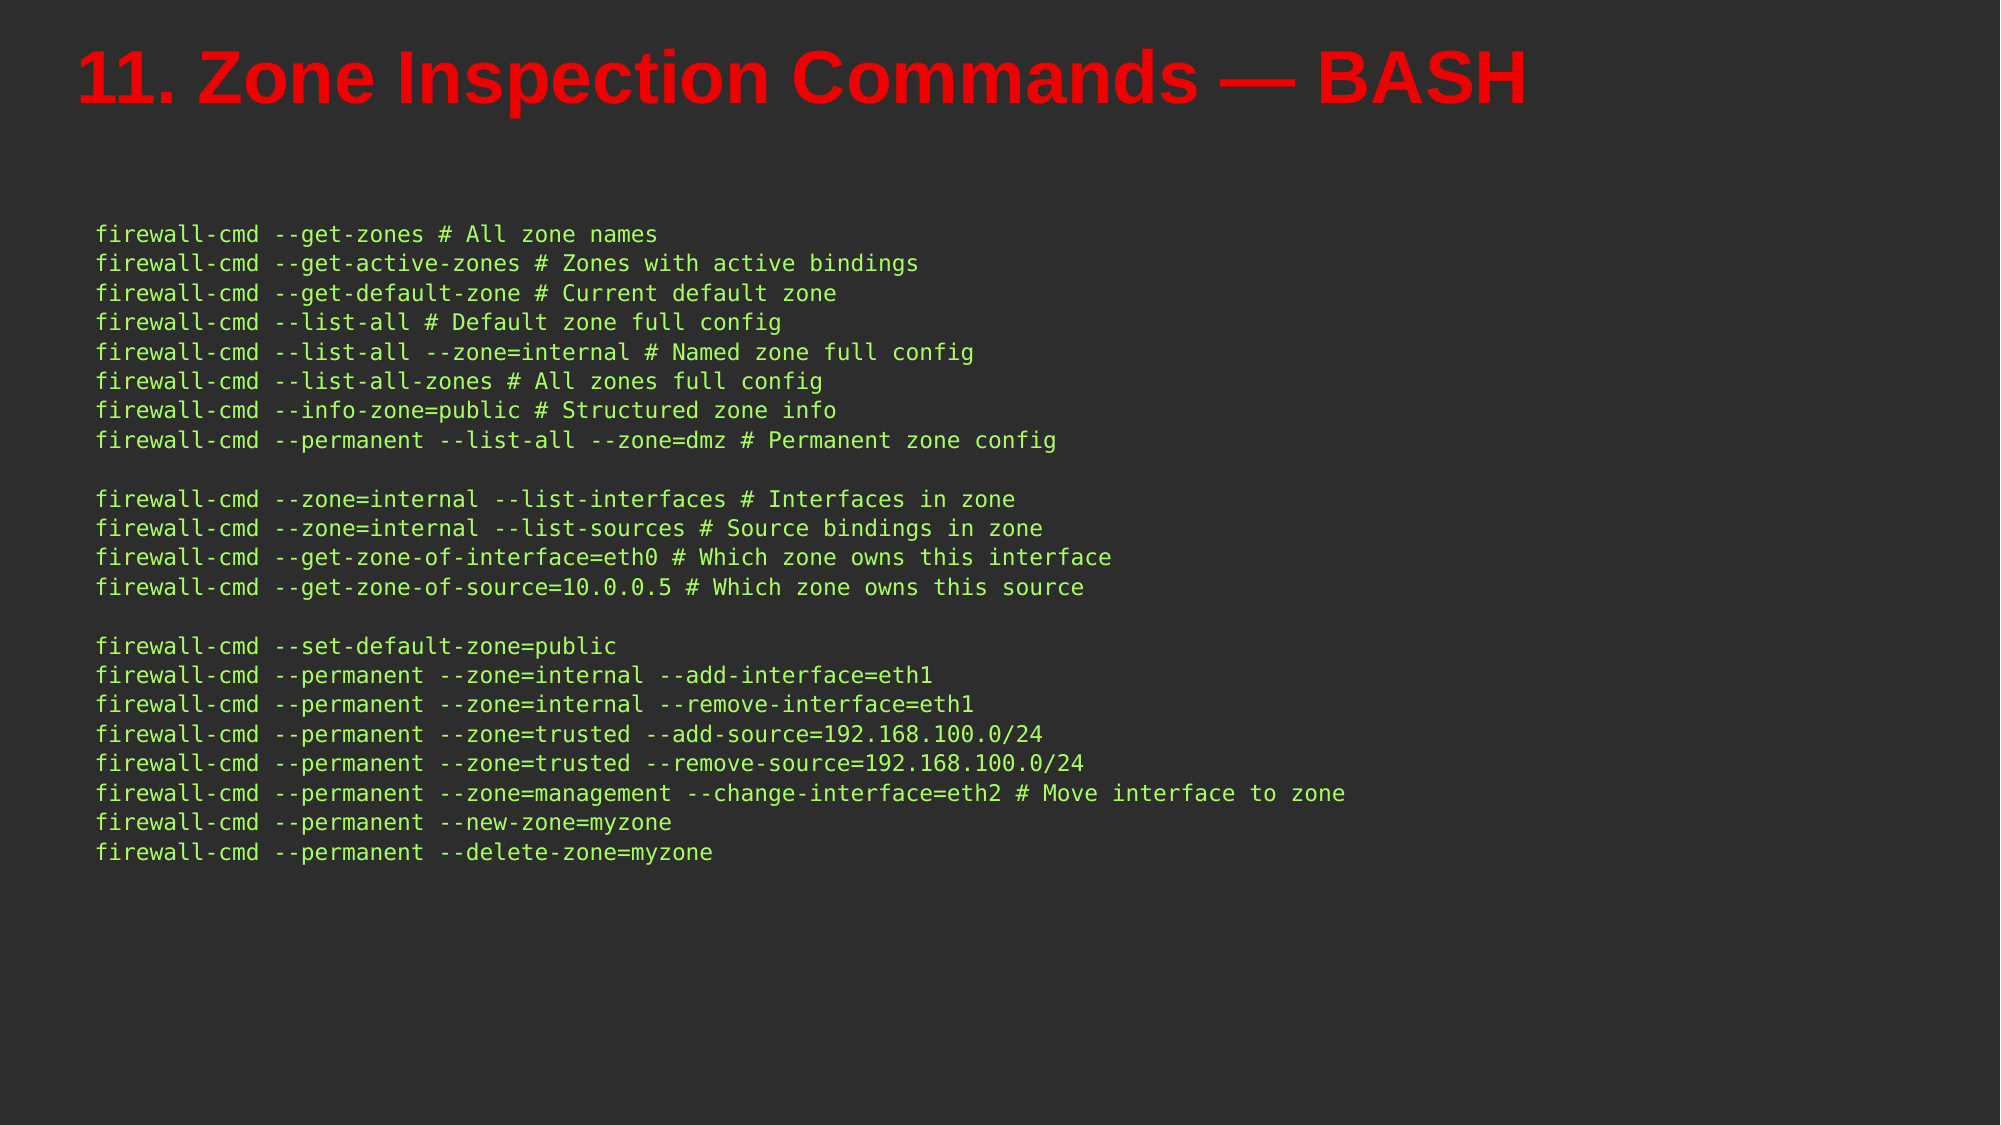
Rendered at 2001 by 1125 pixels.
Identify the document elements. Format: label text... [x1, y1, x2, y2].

text_box firewall-cmd --get-zones # All zone names firewall-cmd --get-active-zones # Zones with active bindings firewall-cmd --get-default-zone # Current default zone firewall-cmd --list-all # Default zone full config firewall-cmd --list-all --zone=internal # Named zone full config firewall-cmd --list-all-zones # All zones full config firewall-cmd --info-zone=public # Structured zone info firewall-cmd --permanent --list-all --zone=dmz # Permanent zone config firewall-cmd --zone=internal --list-interfaces # Interfaces in zone firewall-cmd --zone=internal --list-sources # Source bindings in zone firewall-cmd --get-zone-of-interface=eth0 # Which zone owns this interface firewall-cmd --get-zone-of-source=10.0.0.5 # Which zone owns this source firewall-cmd --set-default-zone=public firewall-cmd --permanent --zone=internal --add-interface=eth1 firewall-cmd --permanent --zone=internal --remove-interface=eth1 firewall-cmd --permanent --zone=trusted --add-source=192.168.100.0/24 firewall-cmd --permanent --zone=trusted --remove-source=192.168.100.0/24 firewall-cmd --permanent --zone=management --change-interface=eth2 # Move interface to zone firewall-cmd --permanent --new-zone=myzone firewall-cmd --permanent --delete-zone=myzone [59, 194, 1942, 1093]
text_box 11. Zone Inspection Commands — BASH [59, 23, 1942, 178]
